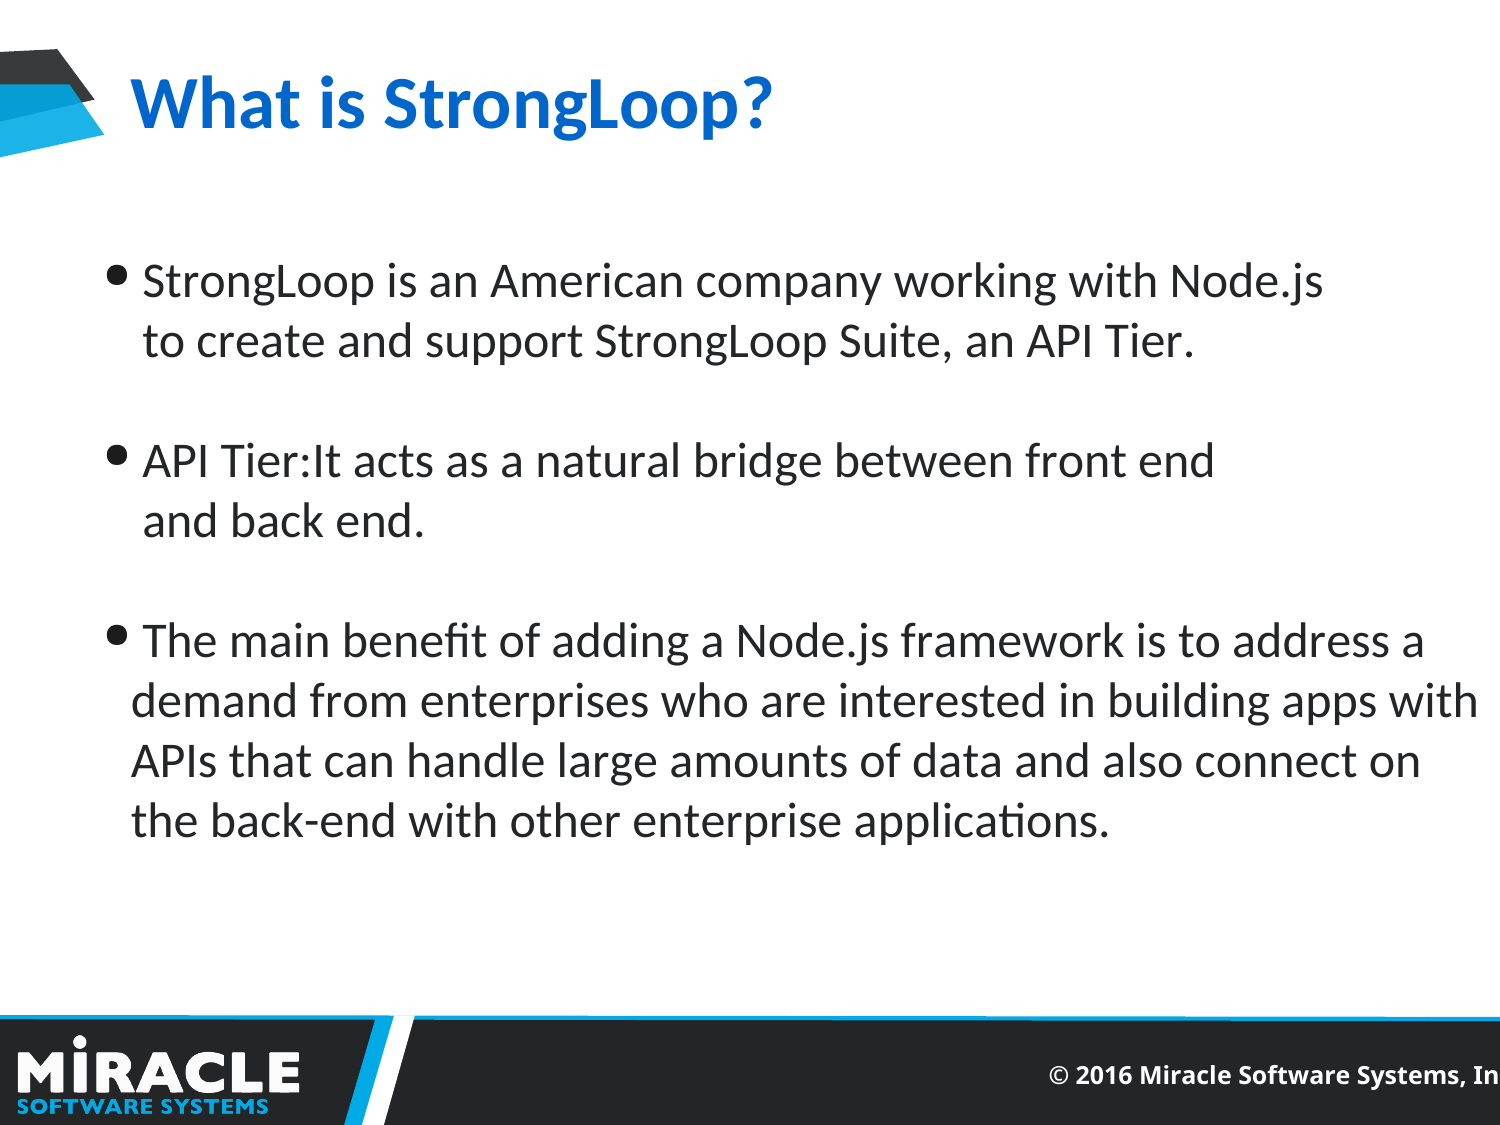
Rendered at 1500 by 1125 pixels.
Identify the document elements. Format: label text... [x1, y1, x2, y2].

text_box StrongLoop is an American company working with Node.js to create and support StrongLoop Suite, an API Tier. API Tier:It acts as a natural bridge between front end and back end. The main benefit of adding a Node.js framework is to address a demand from enterprises who are interested in building apps with APIs that can handle large amounts of data and also connect on the back-end with other enterprise applications. [88, 239, 1490, 915]
text_box What is StrongLoop? [115, 45, 791, 151]
